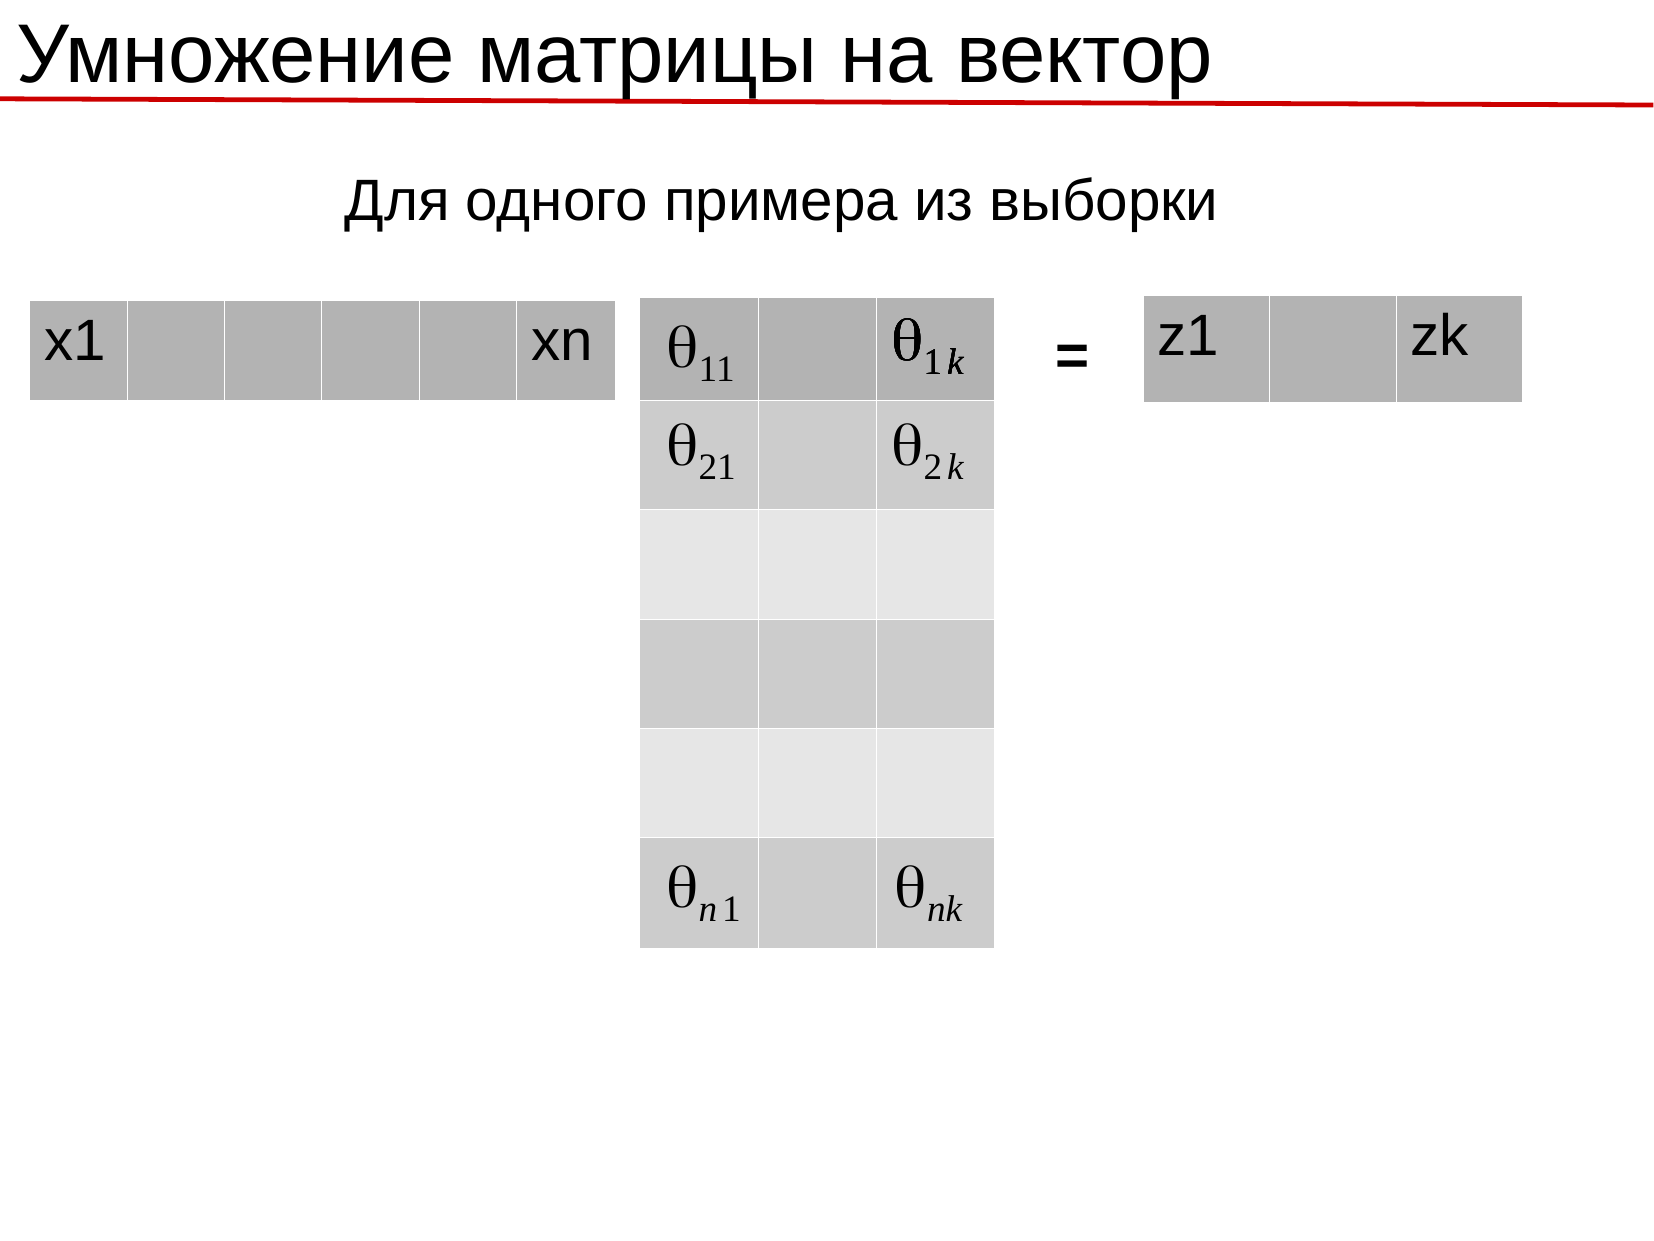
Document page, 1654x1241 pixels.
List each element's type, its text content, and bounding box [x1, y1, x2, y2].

table_cell [759, 510, 876, 619]
table_header [225, 301, 321, 400]
chart [885, 420, 972, 488]
table_cell [640, 620, 758, 728]
chart [660, 420, 743, 488]
table_header [322, 301, 419, 400]
table_header [1270, 296, 1396, 402]
table_header [128, 301, 224, 400]
text_box Умножение матрицы на вектор [1, 0, 1231, 109]
table_cell [877, 620, 994, 728]
table_cell [877, 838, 994, 948]
chart [660, 322, 741, 391]
text_box = [1040, 315, 1179, 395]
table_cell [759, 729, 876, 837]
table_cell [877, 729, 994, 837]
table_header [877, 298, 994, 400]
chart [885, 315, 972, 383]
table_header z1 [1144, 296, 1269, 402]
table_cell [877, 510, 994, 619]
table_cell [759, 620, 876, 728]
table_header xn [517, 301, 615, 400]
table_cell [759, 838, 876, 948]
table_header x1 [30, 301, 127, 400]
table_cell [640, 729, 758, 837]
text_box Для одного примера из выборки [330, 160, 1456, 241]
table_cell [640, 510, 758, 619]
table_cell [877, 401, 994, 509]
table_cell [640, 838, 758, 948]
table_cell [640, 401, 758, 509]
chart [888, 862, 972, 931]
table_header zk [1397, 296, 1522, 402]
table_cell [759, 401, 876, 509]
chart [660, 862, 747, 931]
table_header [759, 298, 876, 400]
table_header [640, 298, 758, 400]
table_header [420, 301, 516, 400]
